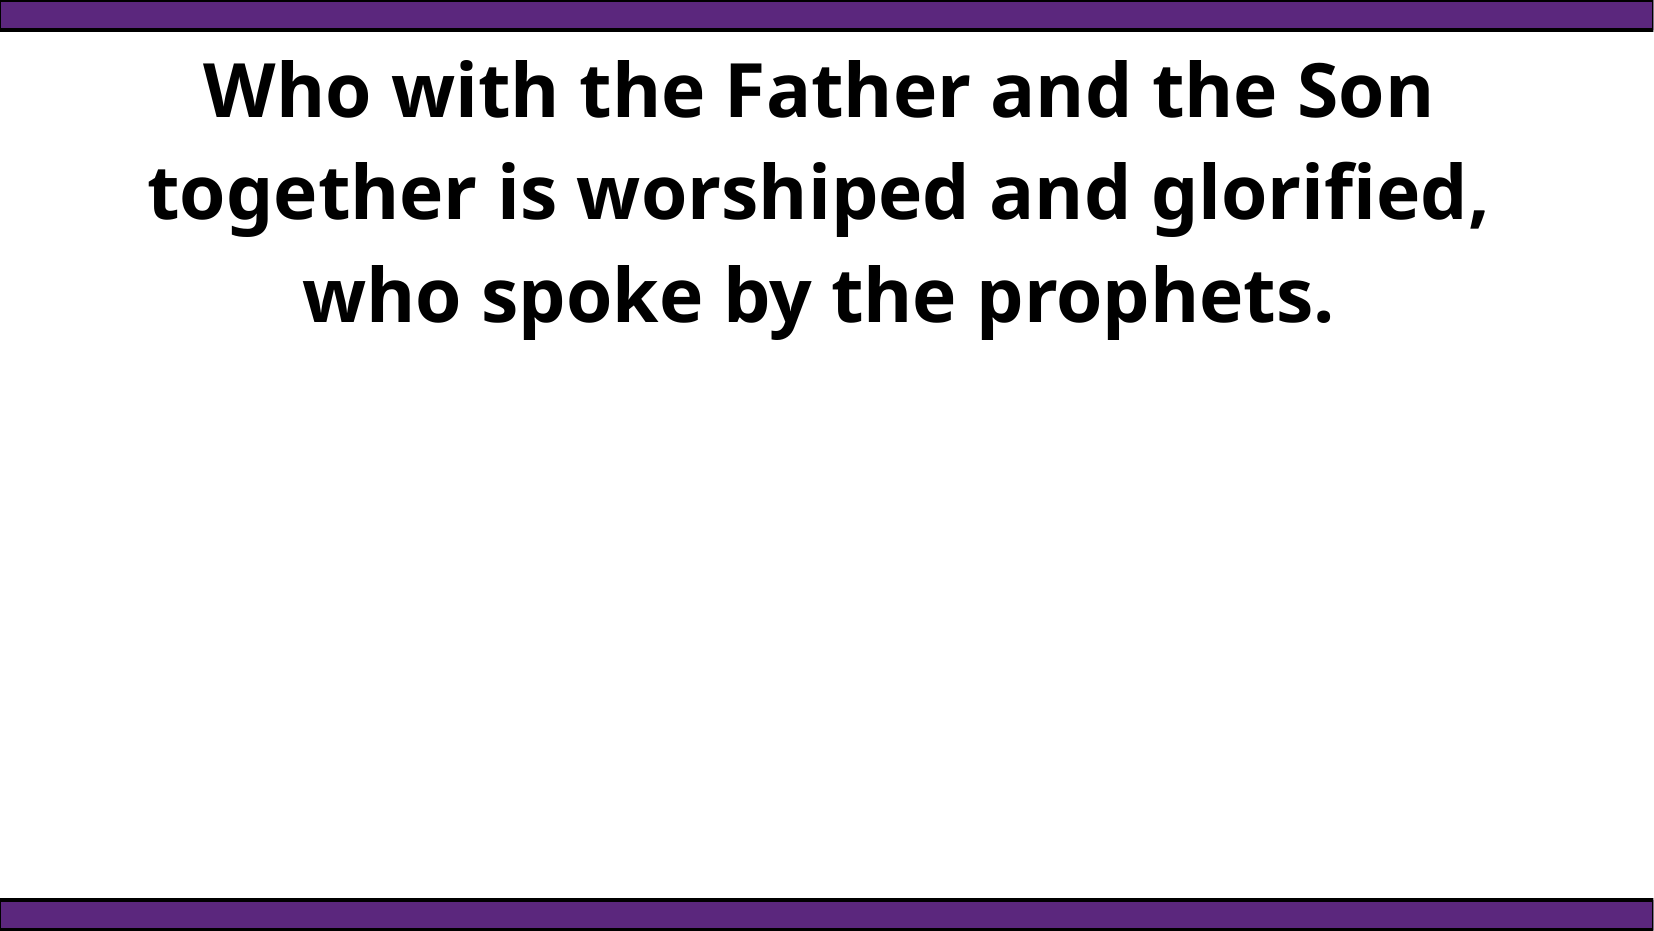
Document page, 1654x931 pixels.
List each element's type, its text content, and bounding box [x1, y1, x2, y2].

text_box [0, 900, 1654, 931]
text_box Who with the Father and the Son together is worshiped and glorified, who spoke by the prophets. [60, 30, 1579, 345]
text_box [0, 0, 1654, 31]
